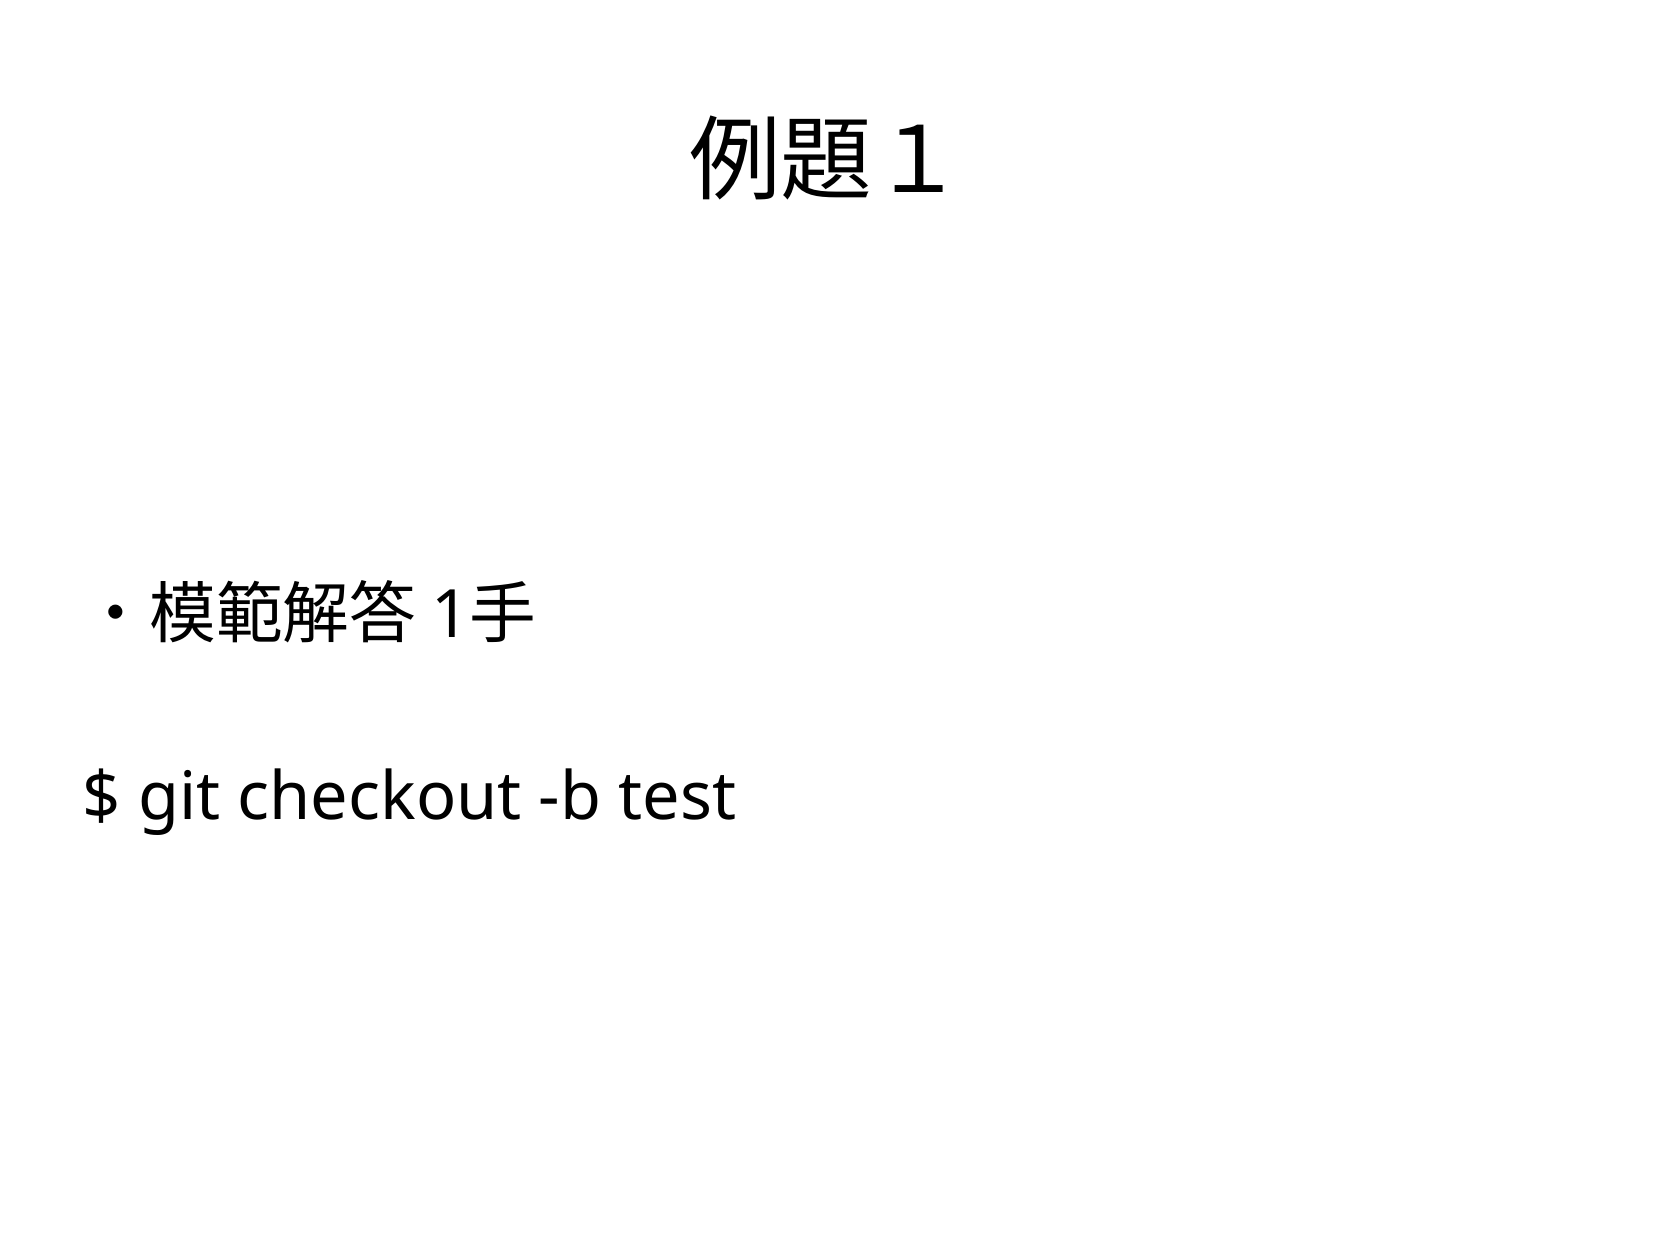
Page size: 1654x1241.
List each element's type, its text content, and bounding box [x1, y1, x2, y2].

subtitle ・模範解答 1手 $ git checkout -b test [82, 297, 1571, 1102]
title 例題１ [82, 56, 1571, 250]
